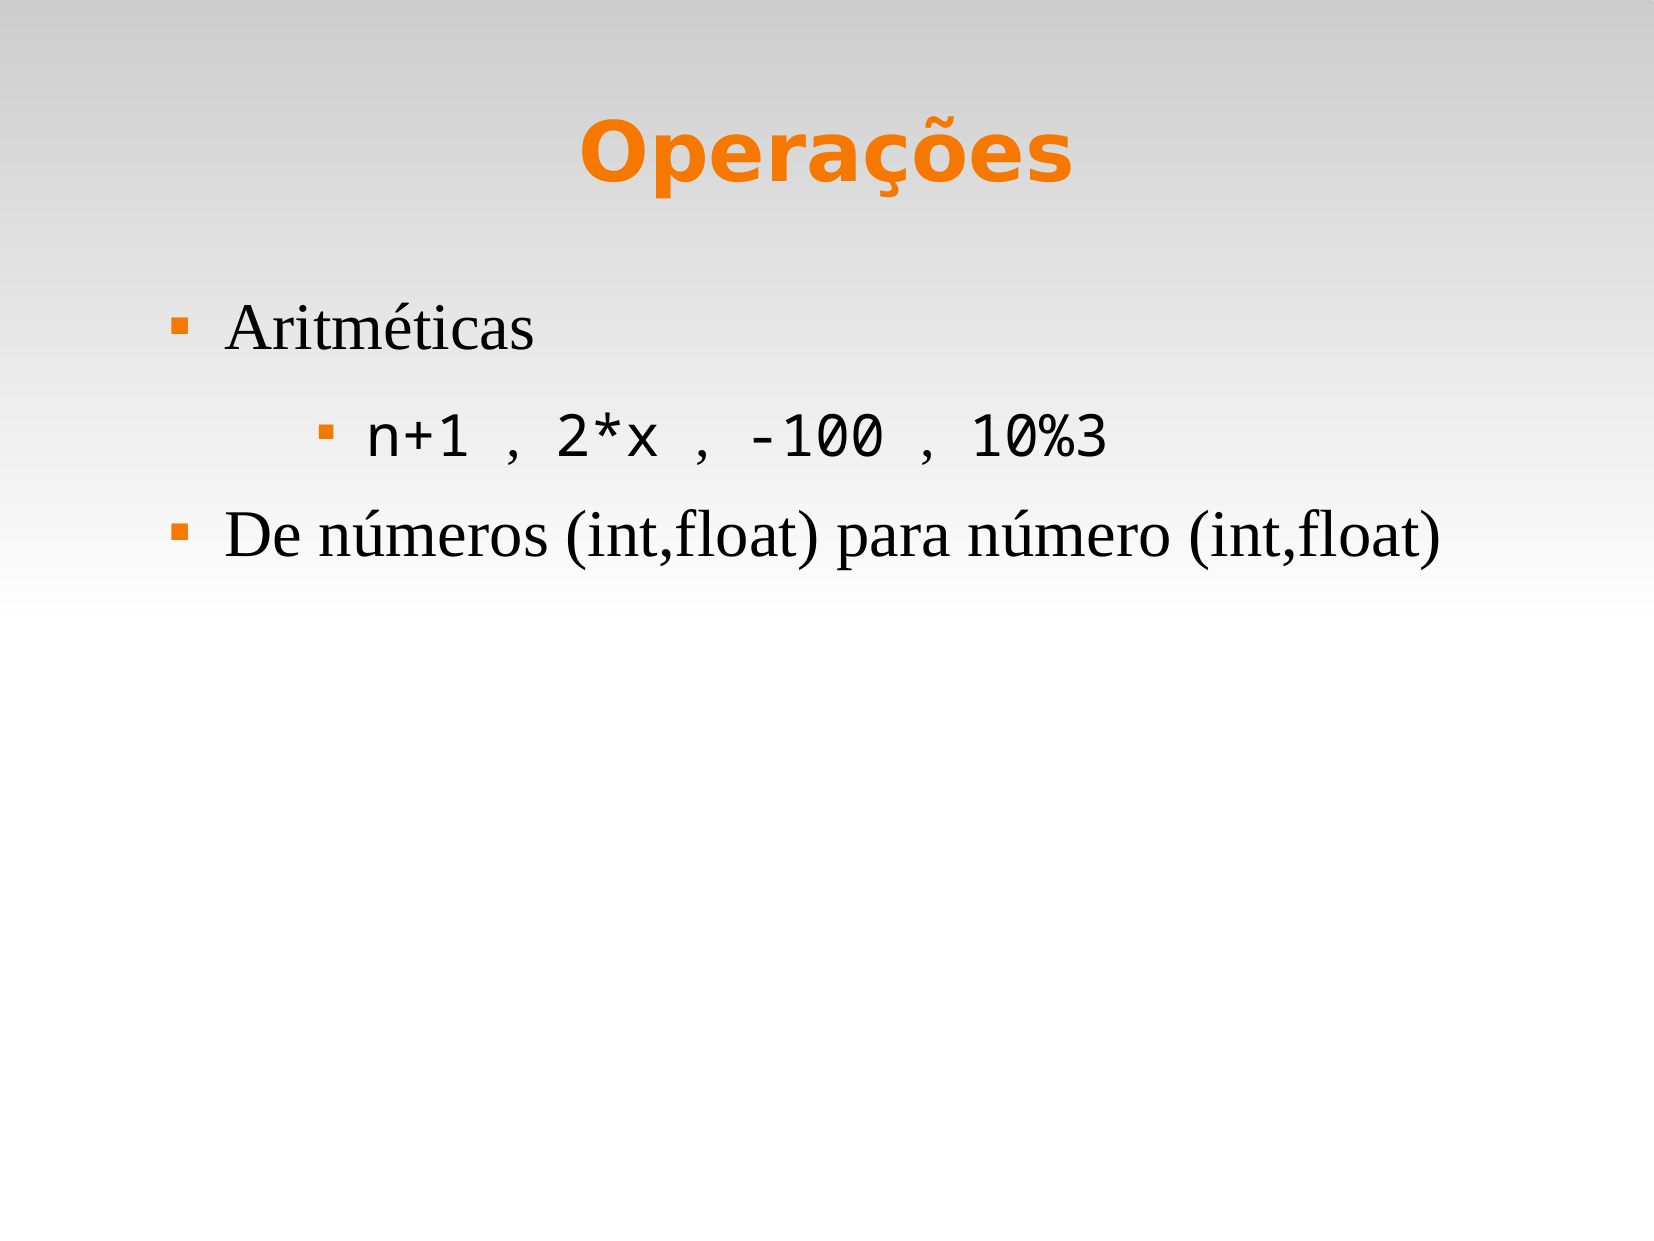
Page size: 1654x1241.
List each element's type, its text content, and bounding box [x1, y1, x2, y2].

list Aritméticas n+1 , 2*x , -100 , 10%3 De números (int,float) para número (int,float) [82, 290, 1571, 1109]
title Operações [82, 49, 1571, 257]
